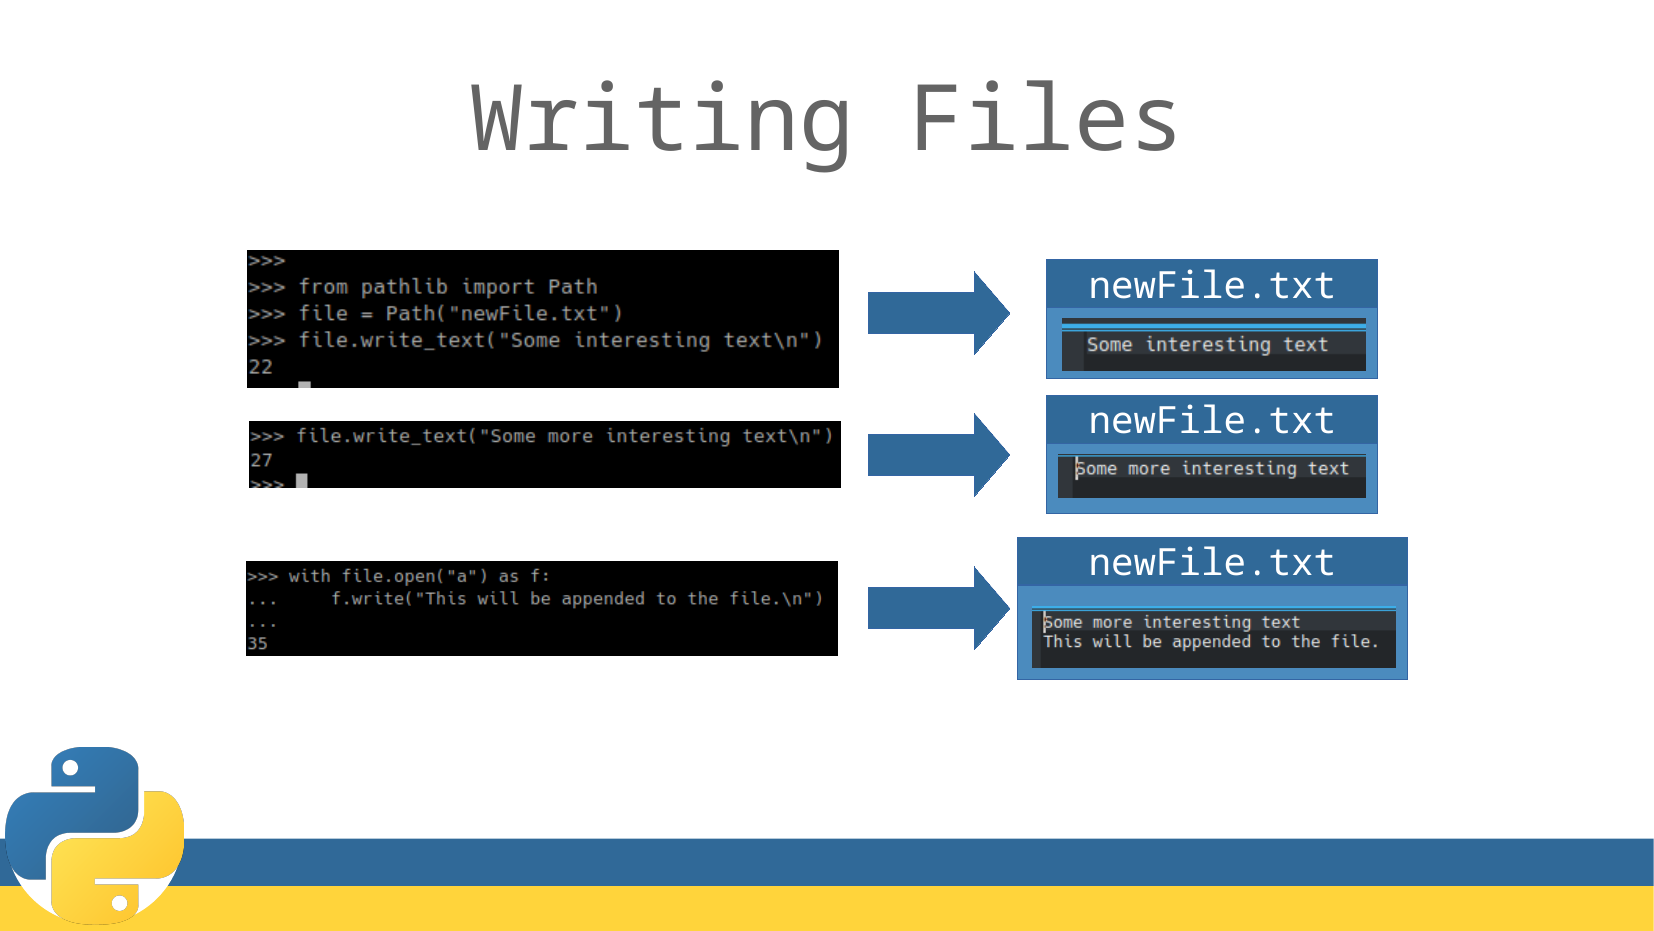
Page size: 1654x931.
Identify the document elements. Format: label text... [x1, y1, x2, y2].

text_box [868, 566, 1010, 650]
title Writing Files [82, 37, 1571, 193]
picture [246, 561, 838, 656]
picture [247, 250, 839, 388]
text_box [1046, 308, 1378, 379]
text_box [868, 413, 1010, 497]
picture [1058, 454, 1366, 498]
picture [1032, 606, 1396, 668]
text_box newFile.txt [1017, 537, 1408, 585]
text_box newFile.txt [1046, 259, 1378, 308]
picture [1062, 318, 1366, 371]
picture [249, 421, 841, 488]
text_box newFile.txt [1046, 395, 1378, 444]
text_box [1046, 444, 1378, 514]
picture [5, 747, 184, 925]
text_box [868, 271, 1010, 355]
text_box [1017, 585, 1408, 680]
